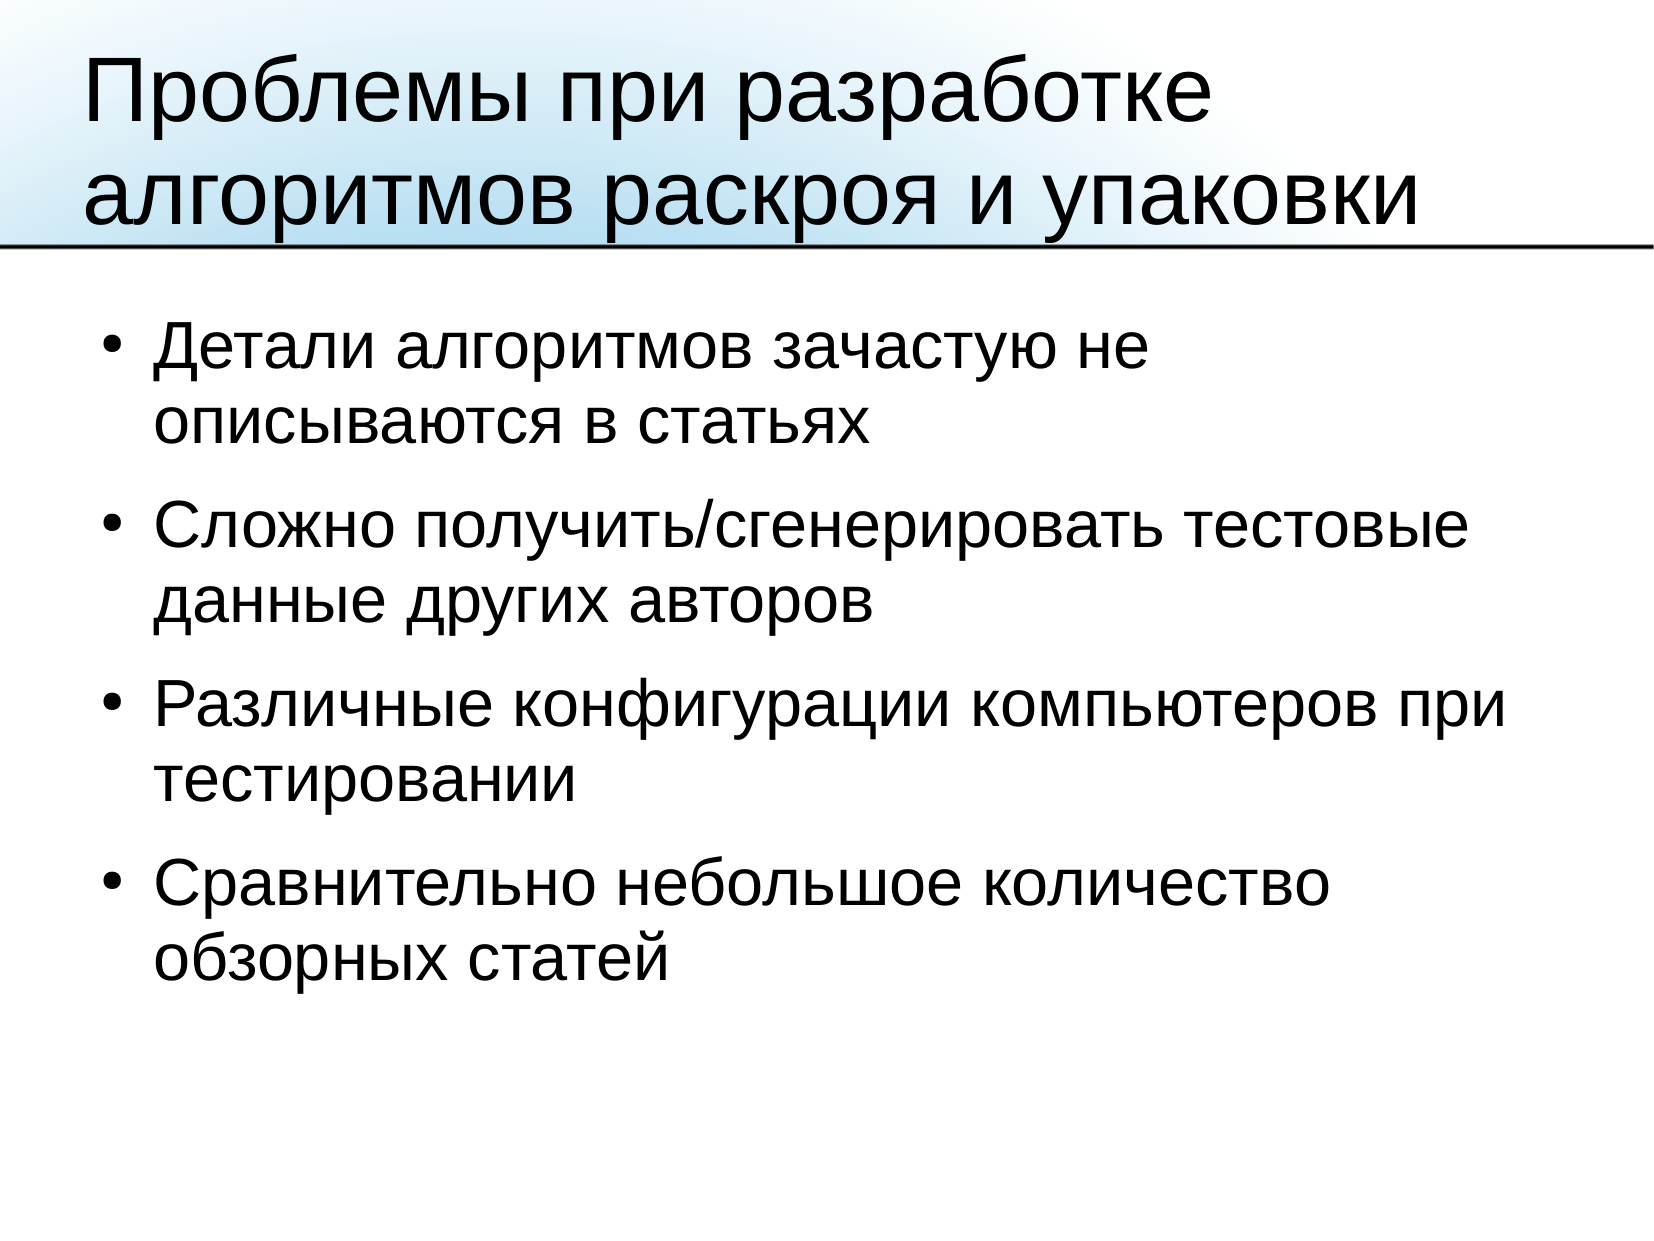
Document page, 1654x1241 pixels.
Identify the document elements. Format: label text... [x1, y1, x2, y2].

list Детали алгоритмов зачастую не описываются в статьях Сложно получить/сгенерировать тестовые данные других авторов Различные конфигурации компьютеров при тестировании Сравнительно небольшое количество обзорных статей [82, 307, 1571, 1127]
title Проблемы при разработке алгоритмов раскроя и упаковки [82, 37, 1571, 245]
picture [0, 0, 1654, 1241]
